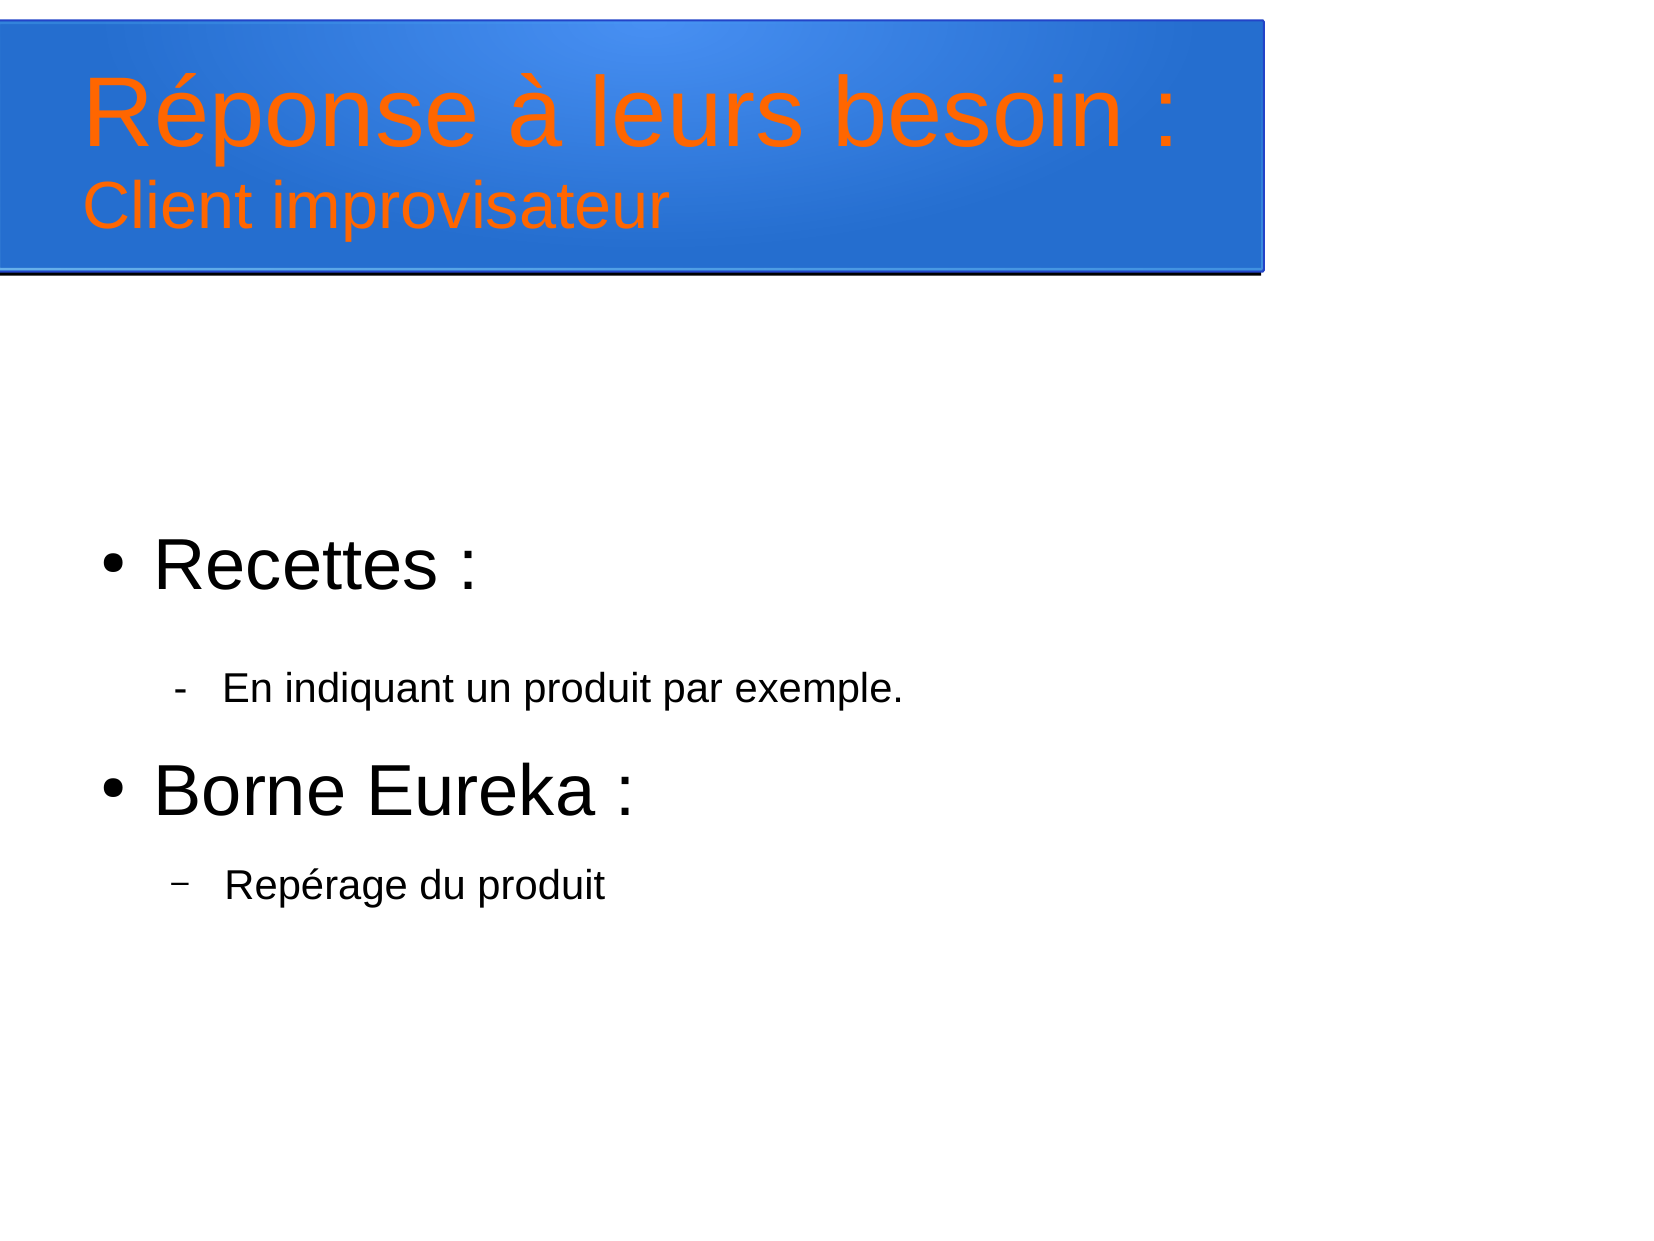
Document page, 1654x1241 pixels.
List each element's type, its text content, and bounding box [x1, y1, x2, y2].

title Réponse à leurs besoin : Client improvisateur [82, 47, 1235, 252]
list Recettes : - En indiquant un produit par exemple. Borne Eureka : Repérage du produit [82, 299, 1571, 1019]
